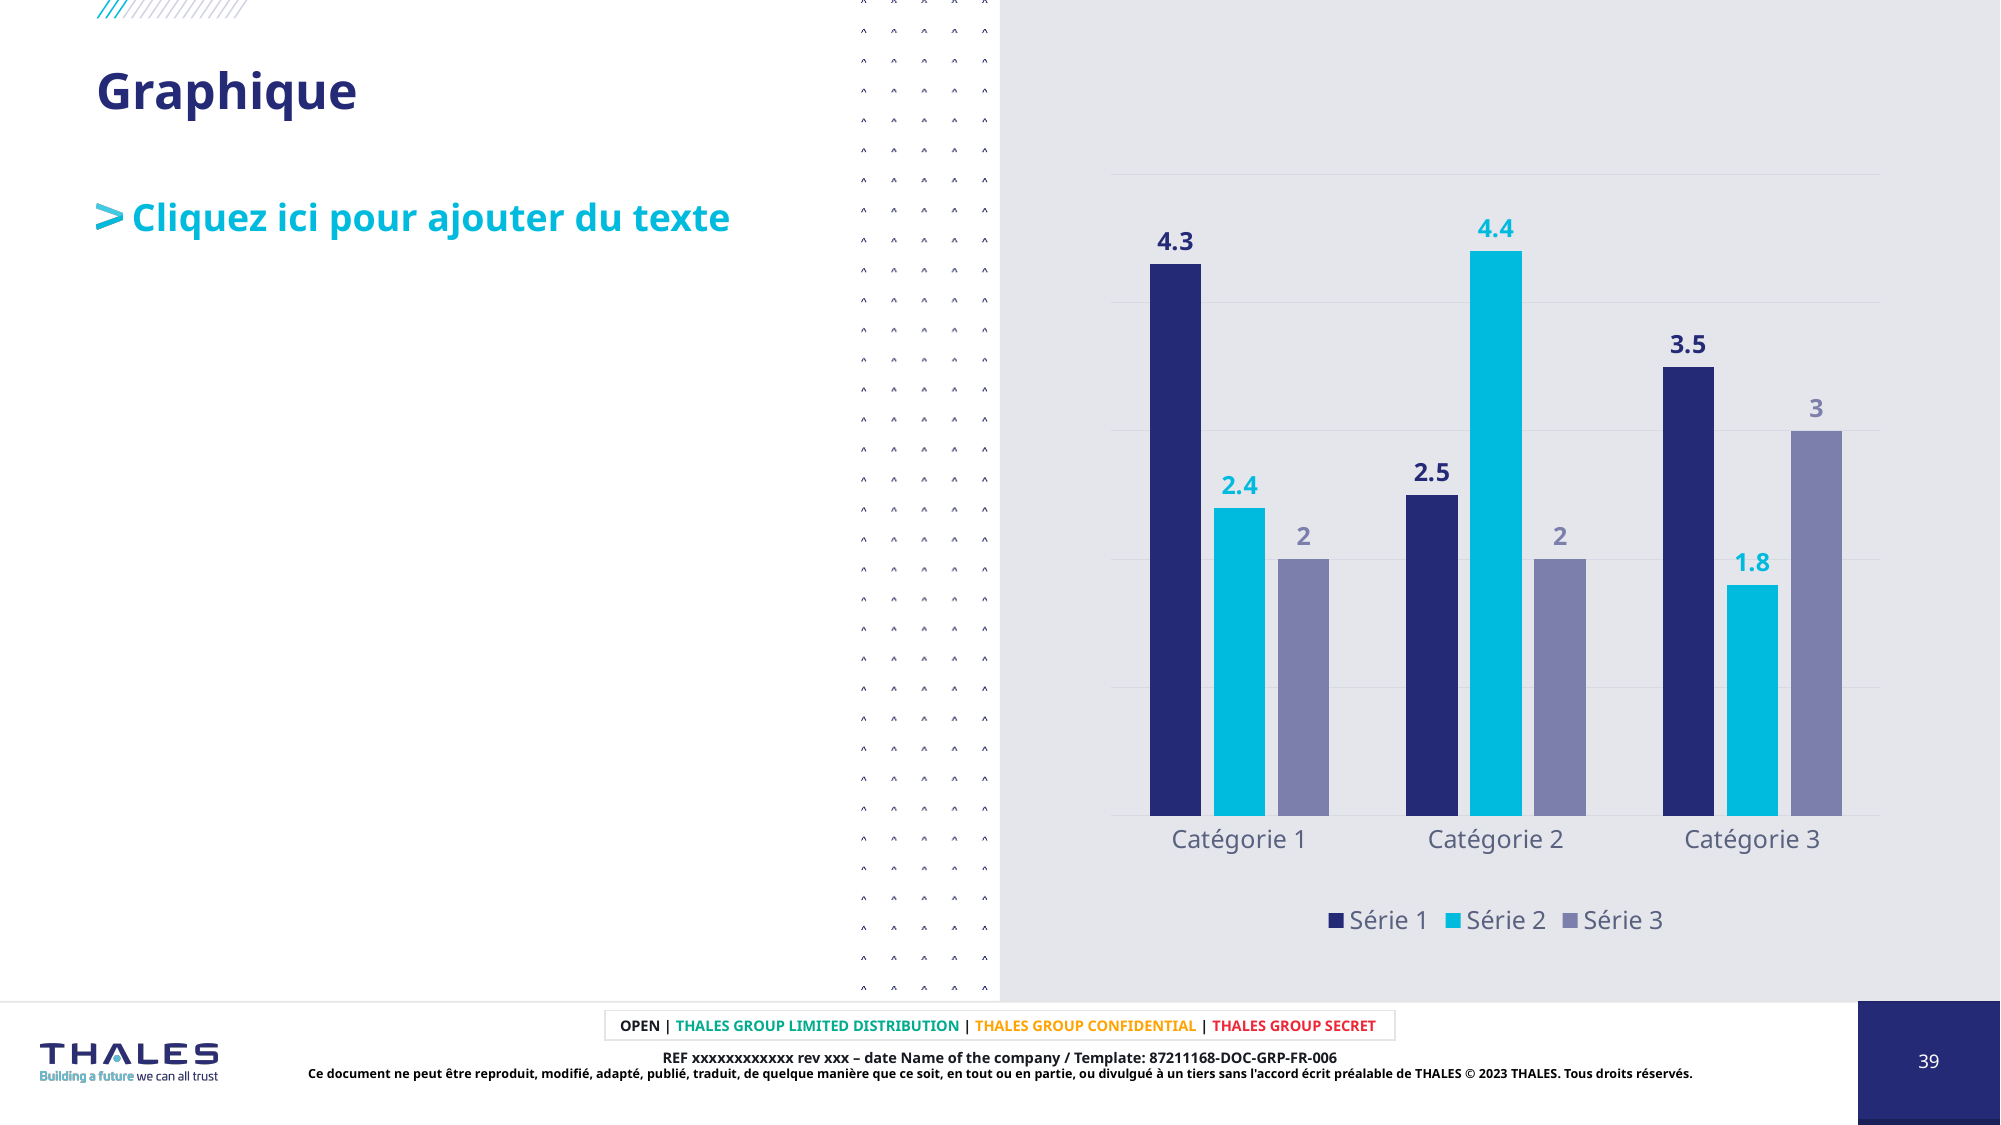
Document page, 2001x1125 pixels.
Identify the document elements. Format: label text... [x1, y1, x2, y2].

text_box Cliquez ici pour ajouter du texte [96, 187, 761, 933]
picture [857, 0, 995, 990]
text_box [999, 0, 2000, 1001]
chart [1088, 149, 1904, 944]
picture [96, 203, 123, 230]
title Graphique [96, 59, 858, 120]
picture [40, 1043, 218, 1083]
